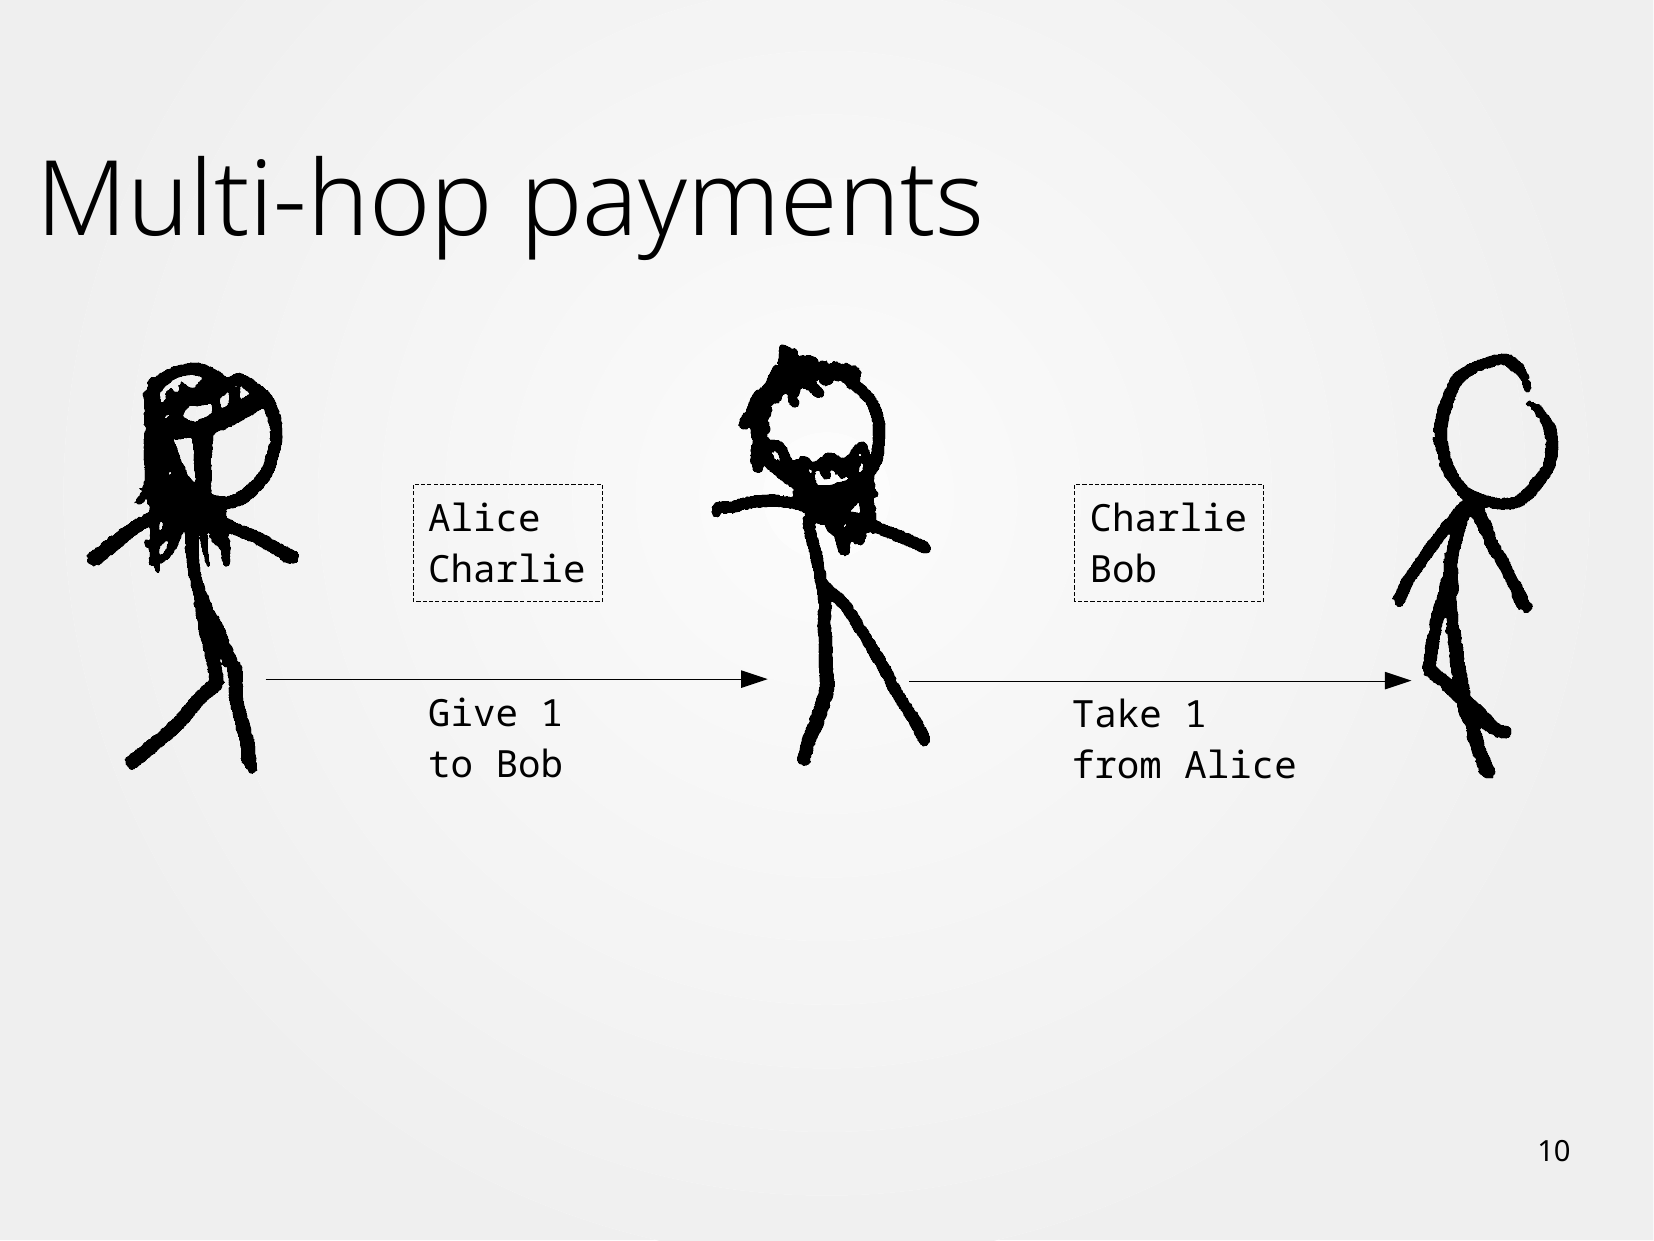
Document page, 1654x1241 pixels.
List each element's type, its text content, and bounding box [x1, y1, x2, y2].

text_box Take 1 from Alice [1057, 682, 1329, 798]
text_box Charlie Bob [1074, 484, 1264, 591]
text_box Alice Charlie [413, 484, 603, 591]
title Multi-hop payments [36, 59, 1123, 331]
picture [708, 341, 934, 768]
text_box Give 1 to Bob [413, 680, 591, 786]
picture [84, 360, 302, 774]
picture [1387, 348, 1563, 783]
